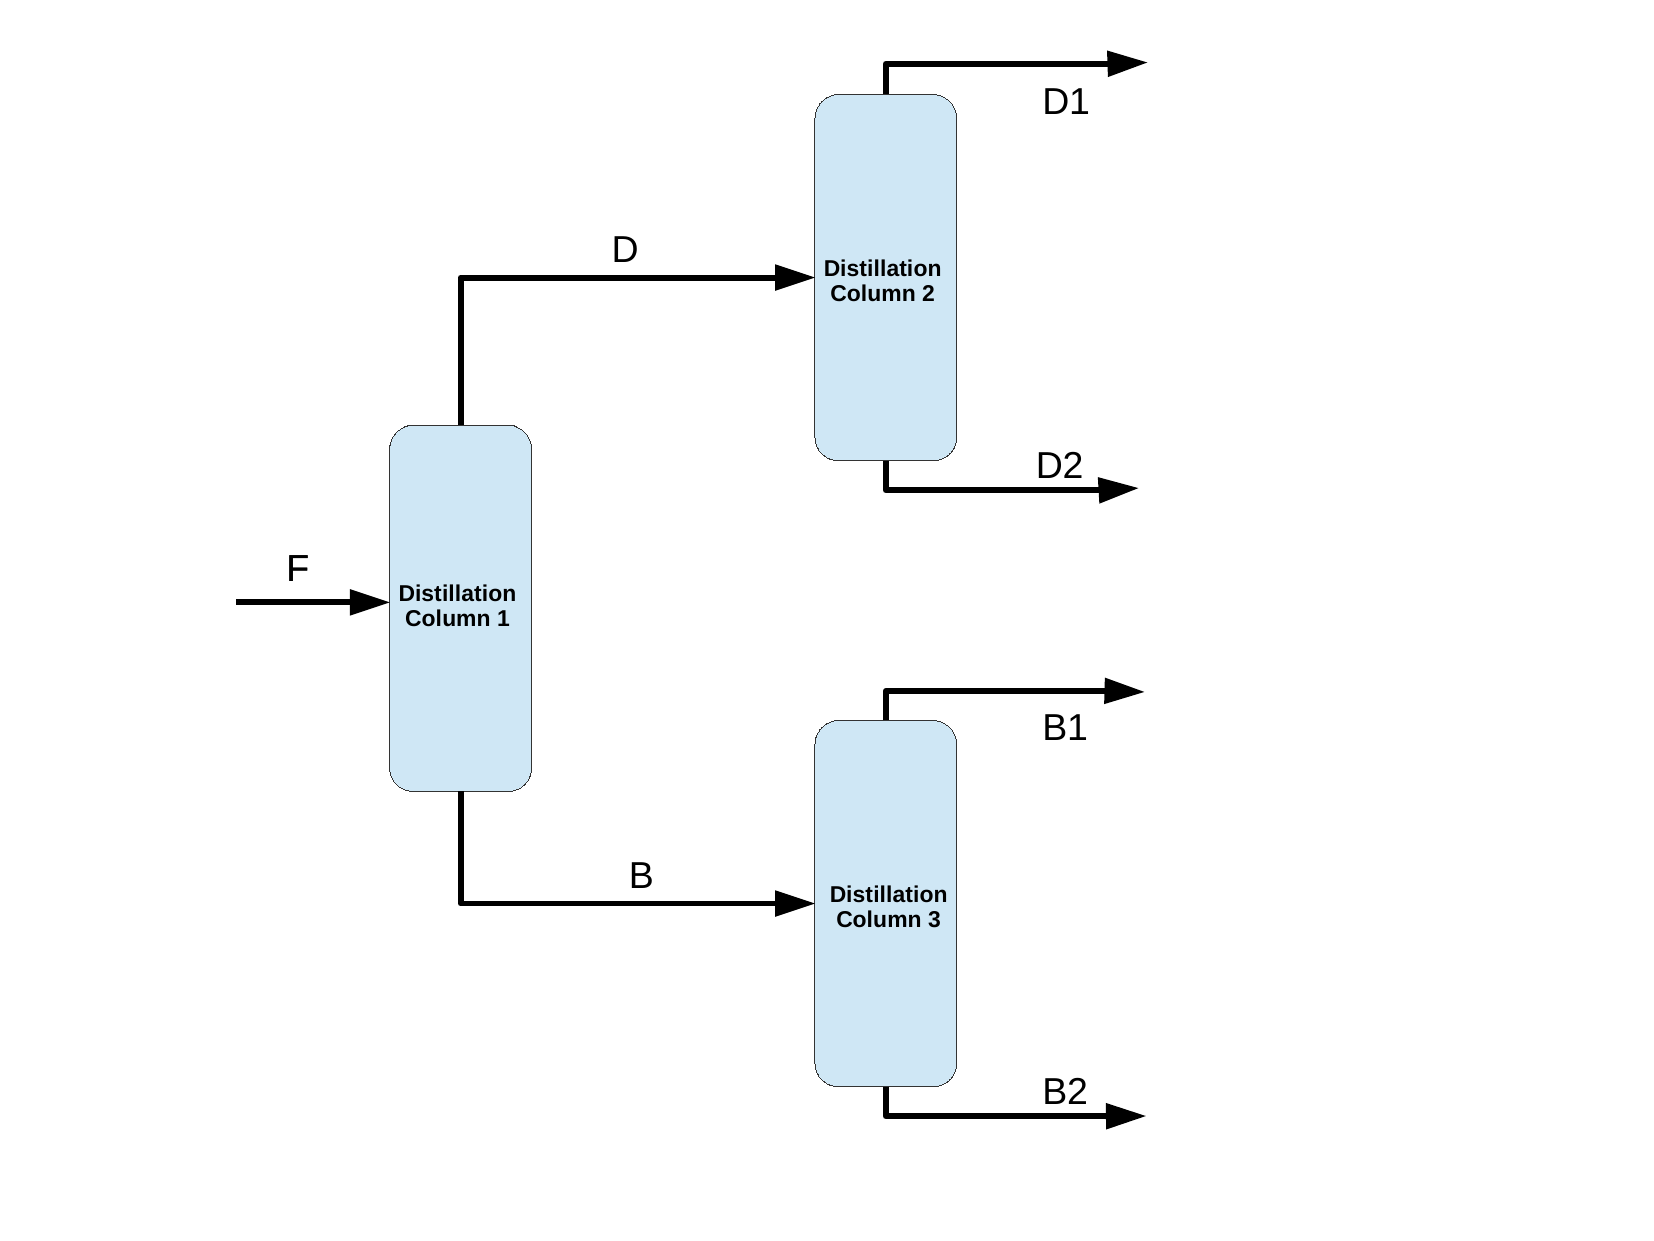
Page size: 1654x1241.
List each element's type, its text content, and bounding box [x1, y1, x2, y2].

text_box [814, 314, 957, 461]
text_box Distillation Column 1 [383, 572, 538, 639]
text_box D1 [1027, 73, 1105, 130]
text_box B1 [1027, 699, 1103, 756]
text_box F [271, 539, 325, 597]
text_box D2 [1021, 437, 1099, 494]
text_box B [614, 846, 669, 904]
text_box [389, 639, 532, 792]
text_box [389, 425, 532, 572]
text_box D [596, 220, 654, 278]
text_box B2 [1027, 1062, 1103, 1120]
text_box [814, 940, 957, 1087]
text_box Distillation Column 2 [809, 248, 963, 314]
text_box [814, 720, 957, 874]
text_box Distillation Column 3 [814, 874, 969, 940]
text_box [814, 94, 957, 248]
